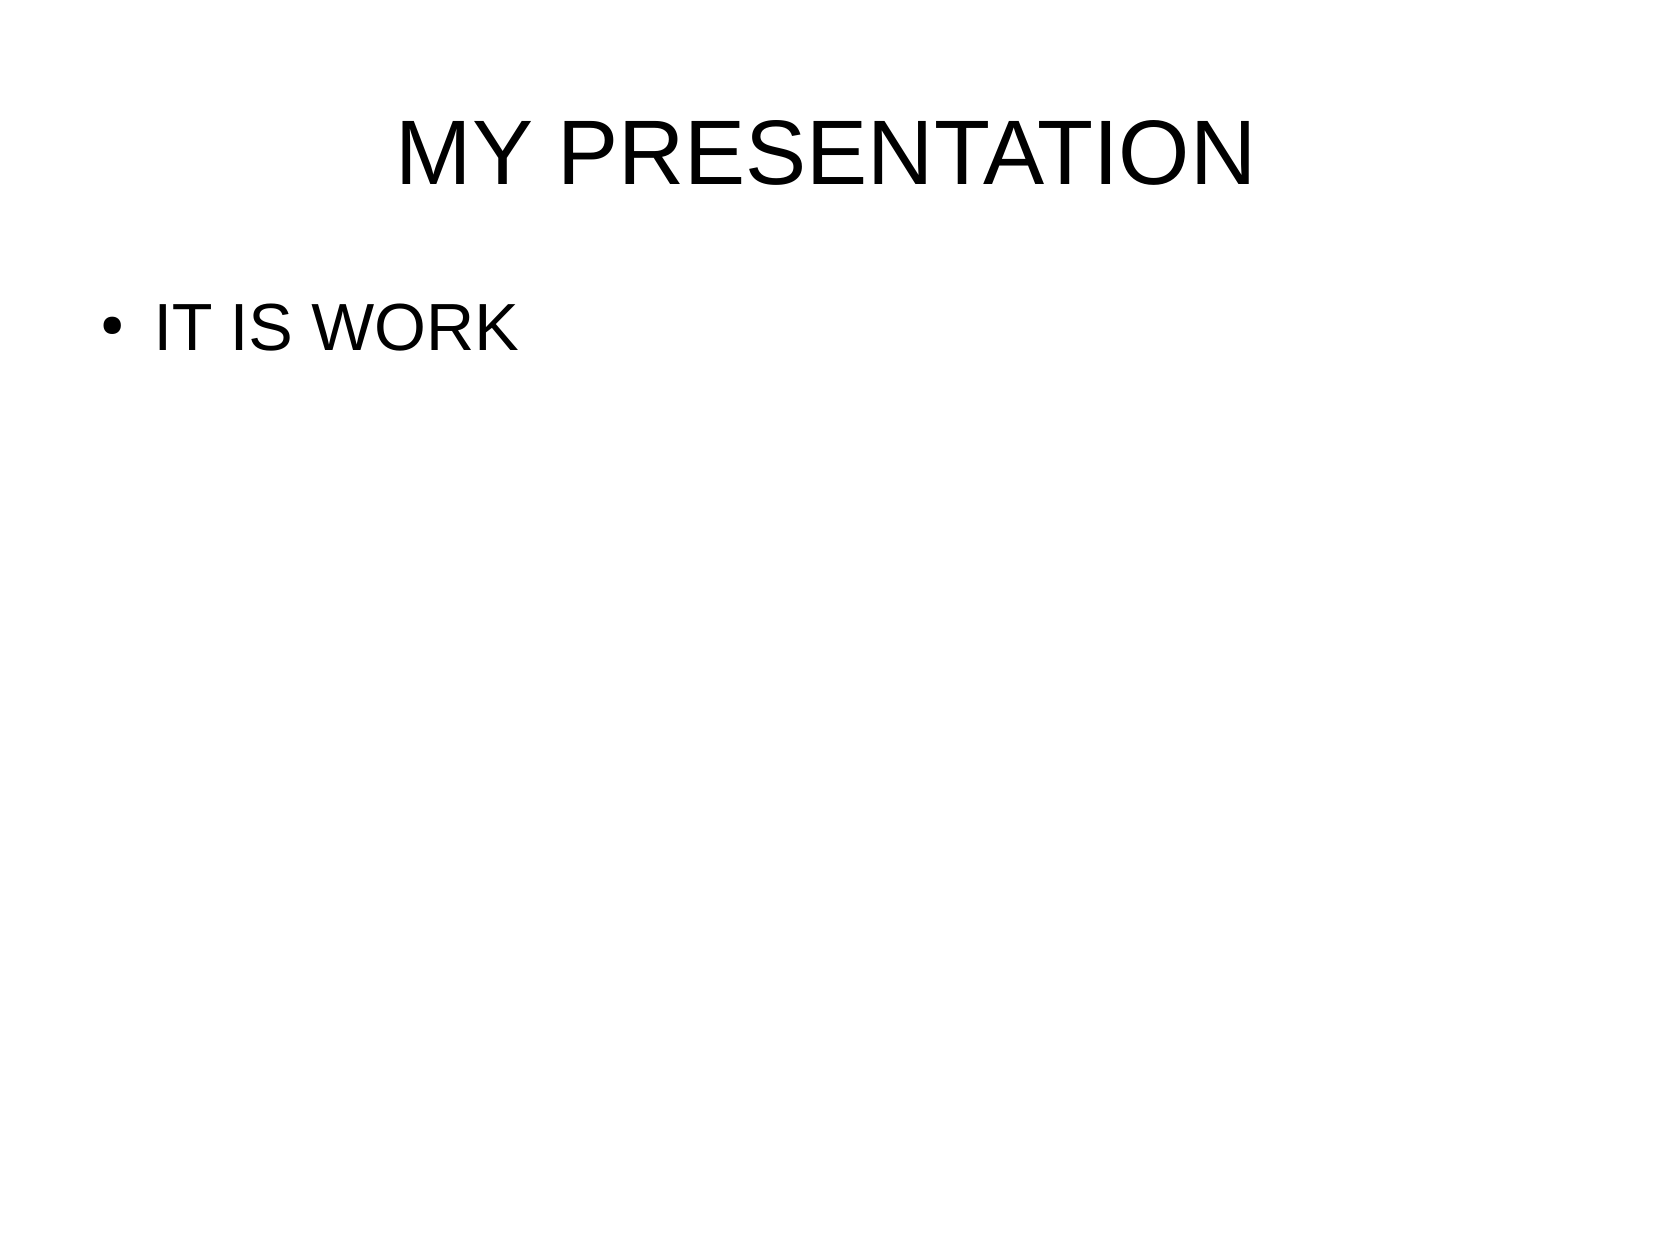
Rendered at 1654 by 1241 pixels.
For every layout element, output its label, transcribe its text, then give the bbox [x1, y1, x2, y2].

list IT IS WORK [82, 290, 1571, 1010]
title MY PRESENTATION [82, 49, 1571, 257]
